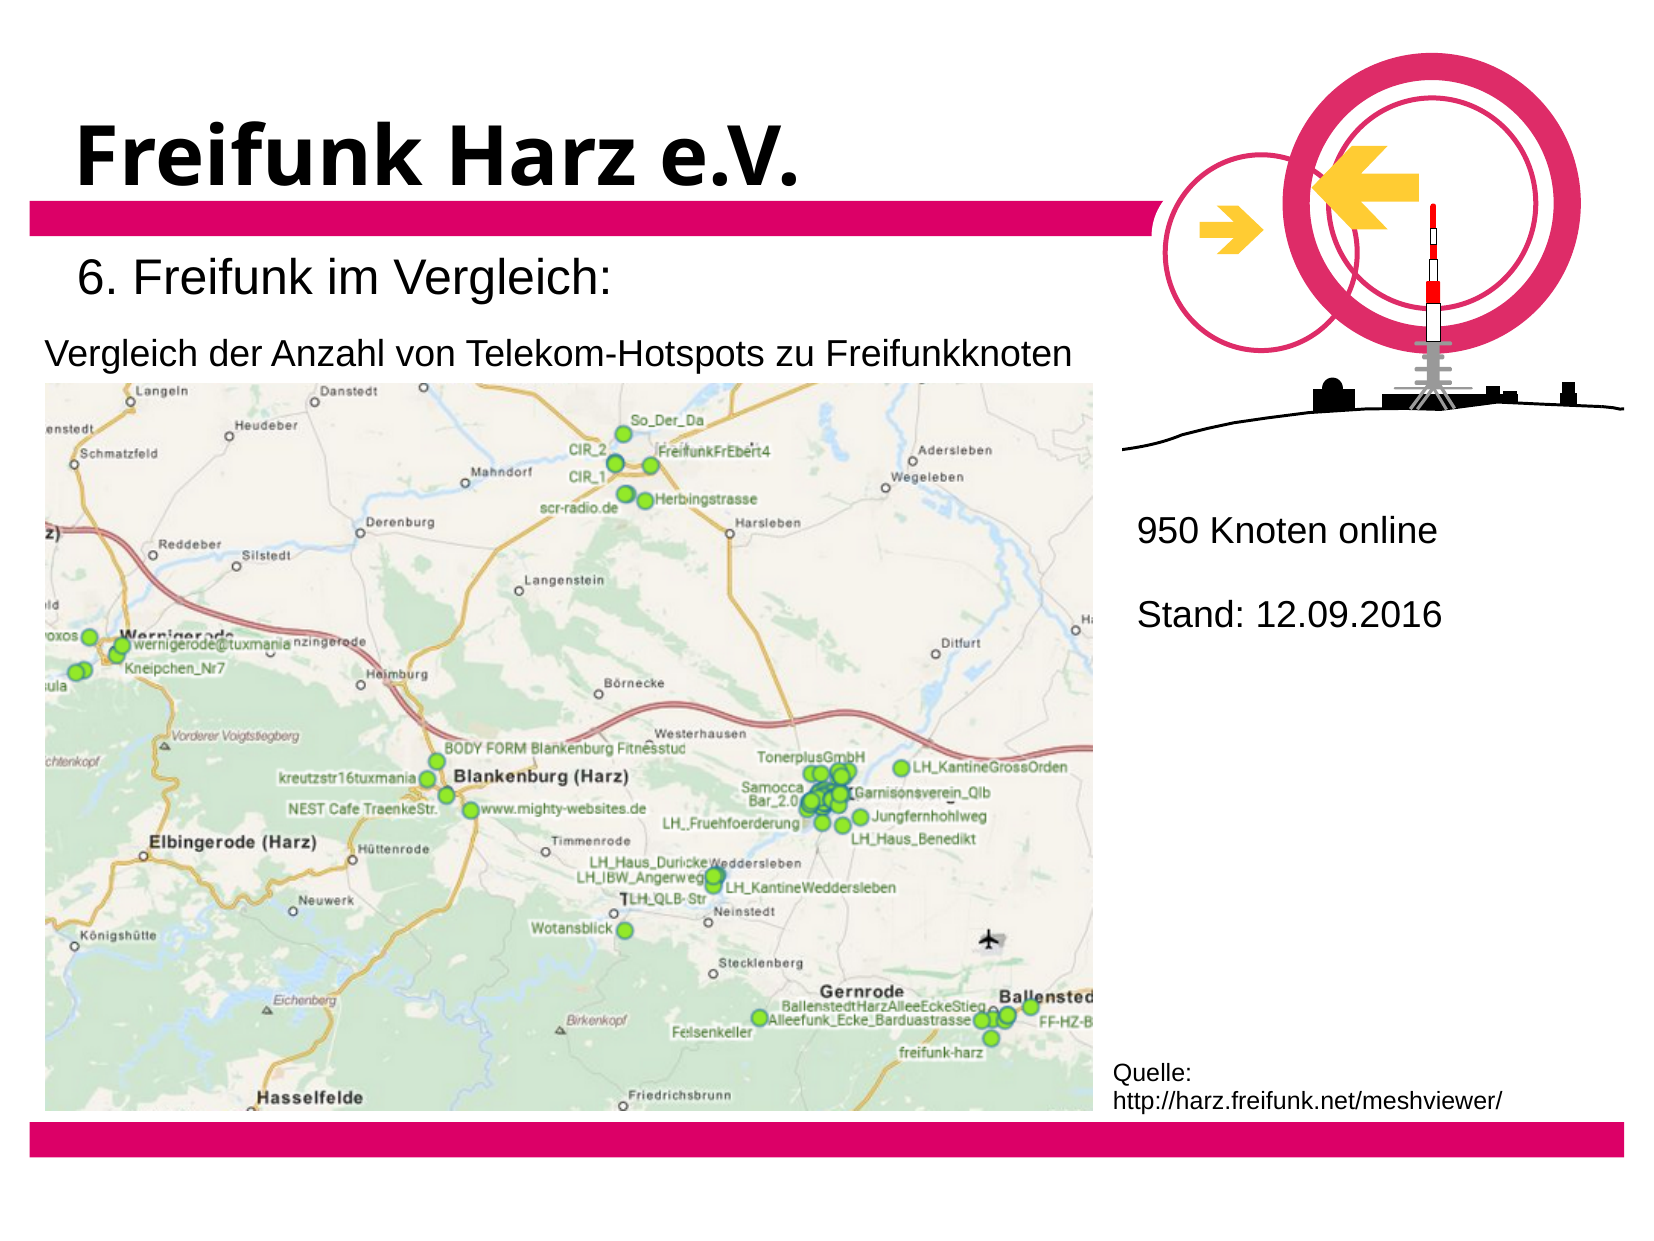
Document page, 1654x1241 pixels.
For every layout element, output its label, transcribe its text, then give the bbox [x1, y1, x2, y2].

text_box Quelle: http://harz.freifunk.net/meshviewer/ [1098, 1051, 1654, 1122]
text_box 950 Knoten online Stand: 12.09.2016 [1122, 501, 1459, 643]
subtitle 6. Freifunk im Vergleich: [76, 218, 697, 324]
picture [45, 383, 1093, 1111]
text_box Vergleich der Anzahl von Telekom-Hotspots zu Freifunkknoten [29, 324, 1123, 916]
